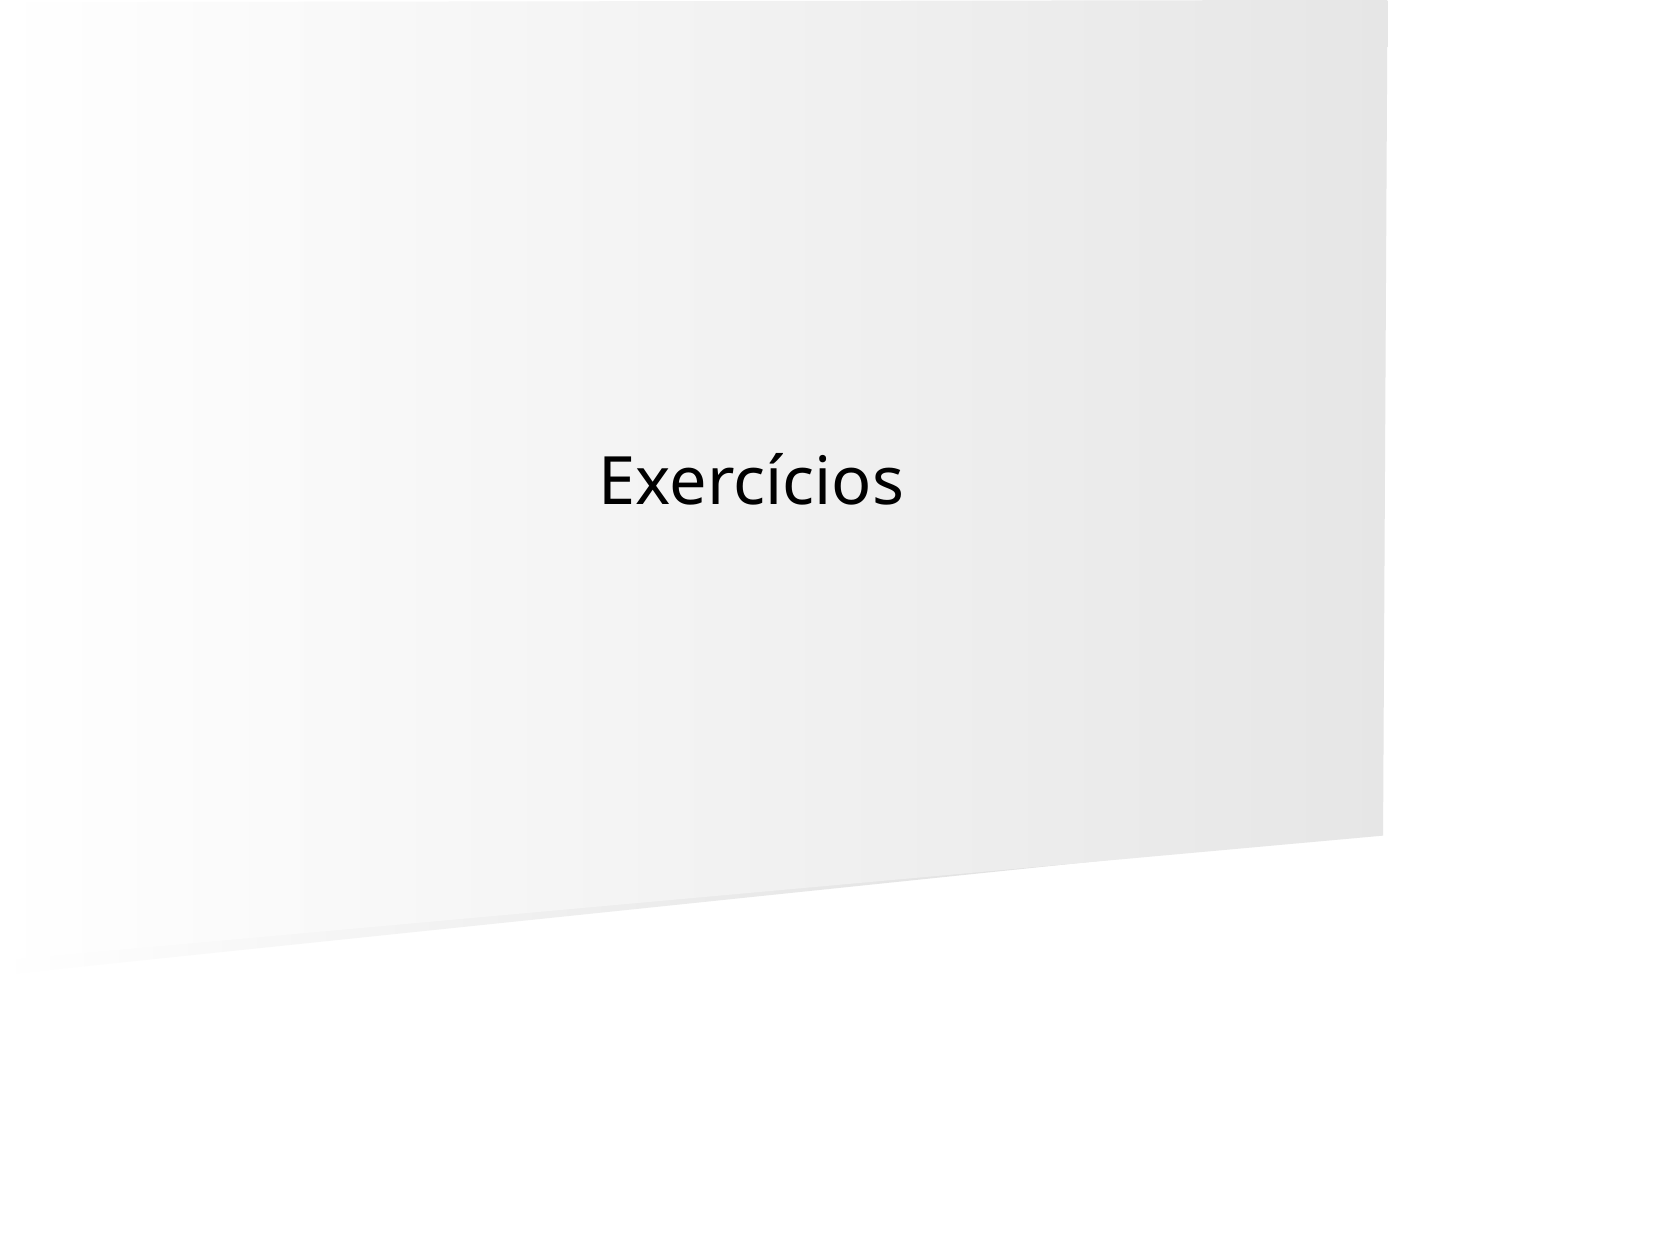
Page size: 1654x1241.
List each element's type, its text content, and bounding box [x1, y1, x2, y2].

subtitle Exercícios [76, 42, 1427, 1005]
